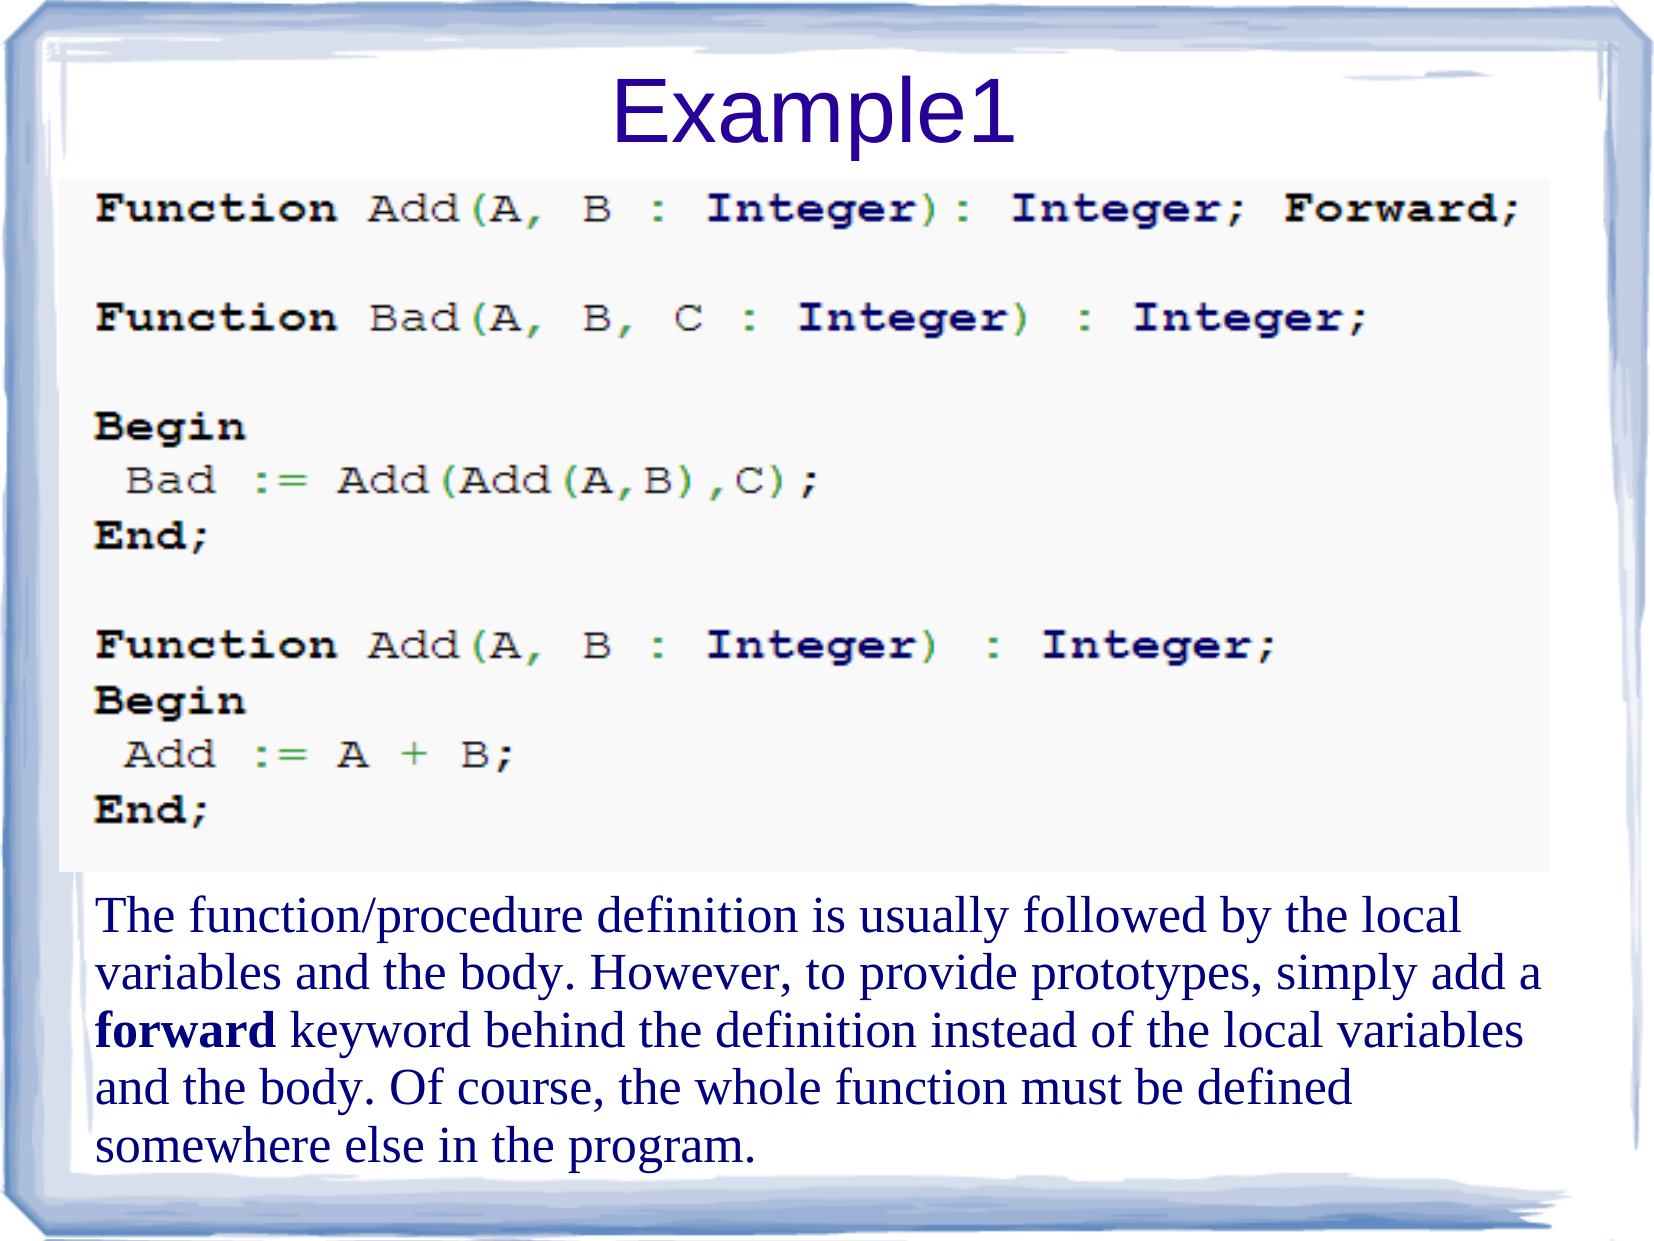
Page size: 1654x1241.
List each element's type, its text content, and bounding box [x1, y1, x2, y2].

title Example1 [88, 59, 1542, 162]
list The function/procedure definition is usually followed by the local variables and the body. However, to provide prototypes, simply add a forward keyword behind the definition instead of the local variables and the body. Of course, the whole function must be defined somewhere else in the program. [94, 885, 1595, 1179]
picture [0, 0, 1654, 1241]
